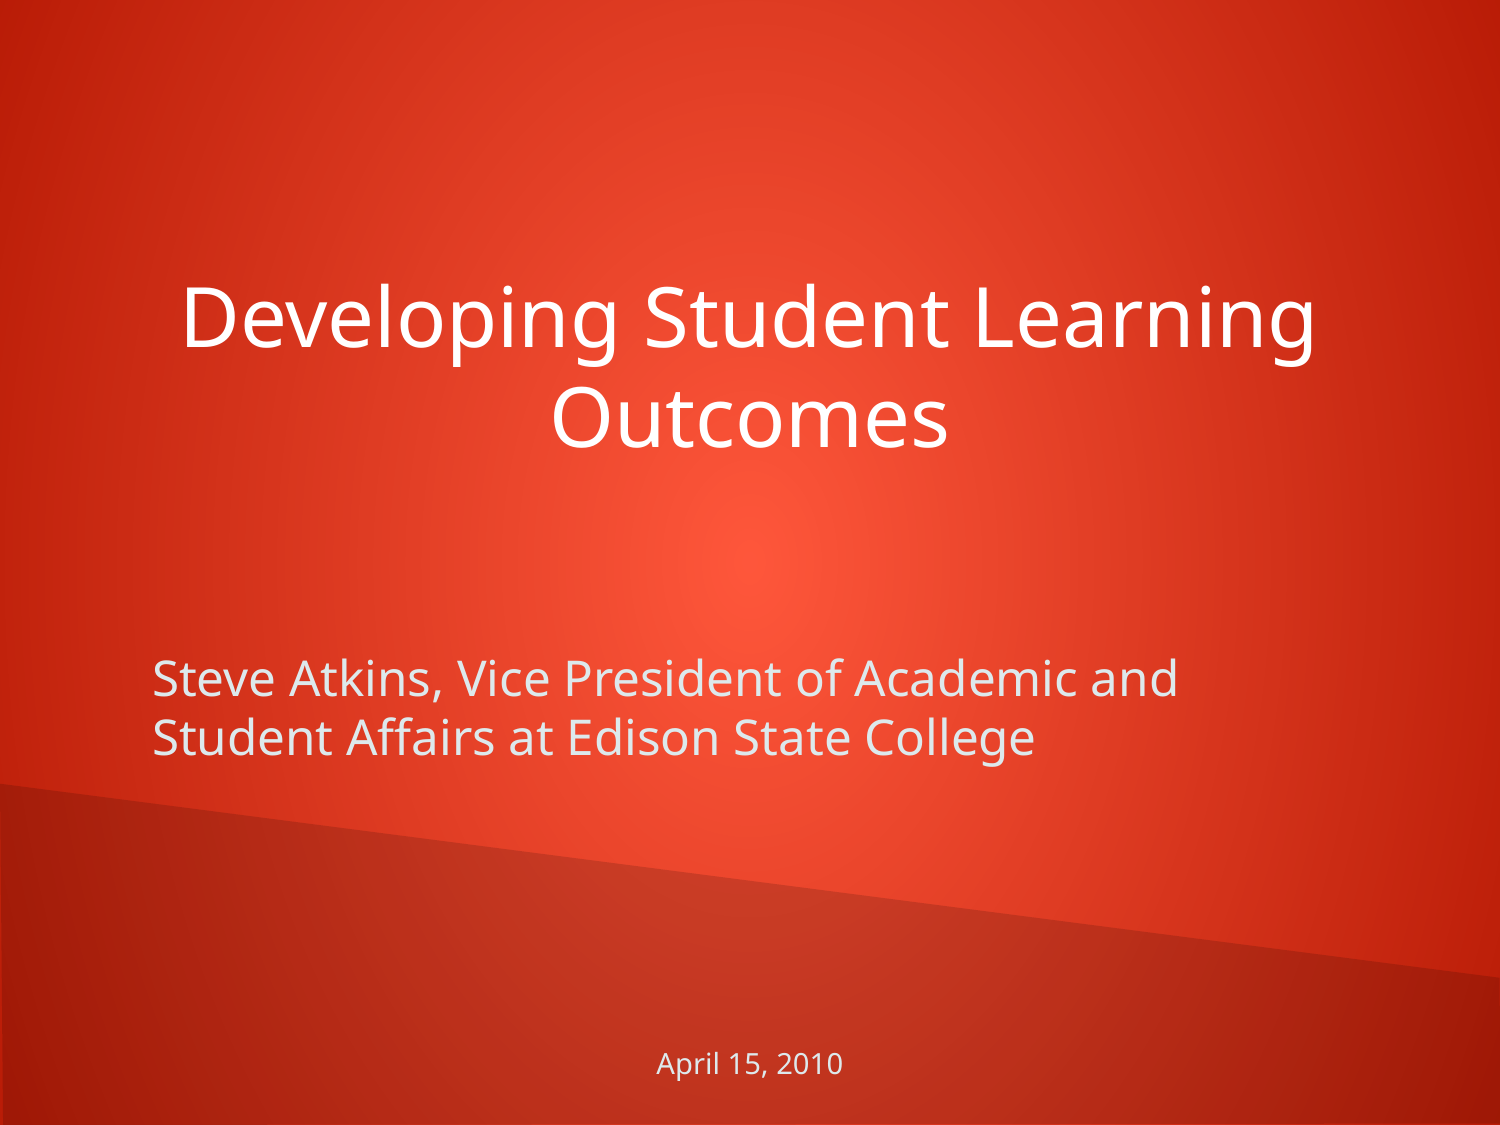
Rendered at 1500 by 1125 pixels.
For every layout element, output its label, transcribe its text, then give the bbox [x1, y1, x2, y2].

subtitle Steve Atkins, Vice President of Academic and Student Affairs at Edison State College [137, 525, 1338, 775]
title Developing Student Learning Outcomes [75, 247, 1425, 489]
footer April 15, 2010 [425, 1025, 1075, 1100]
